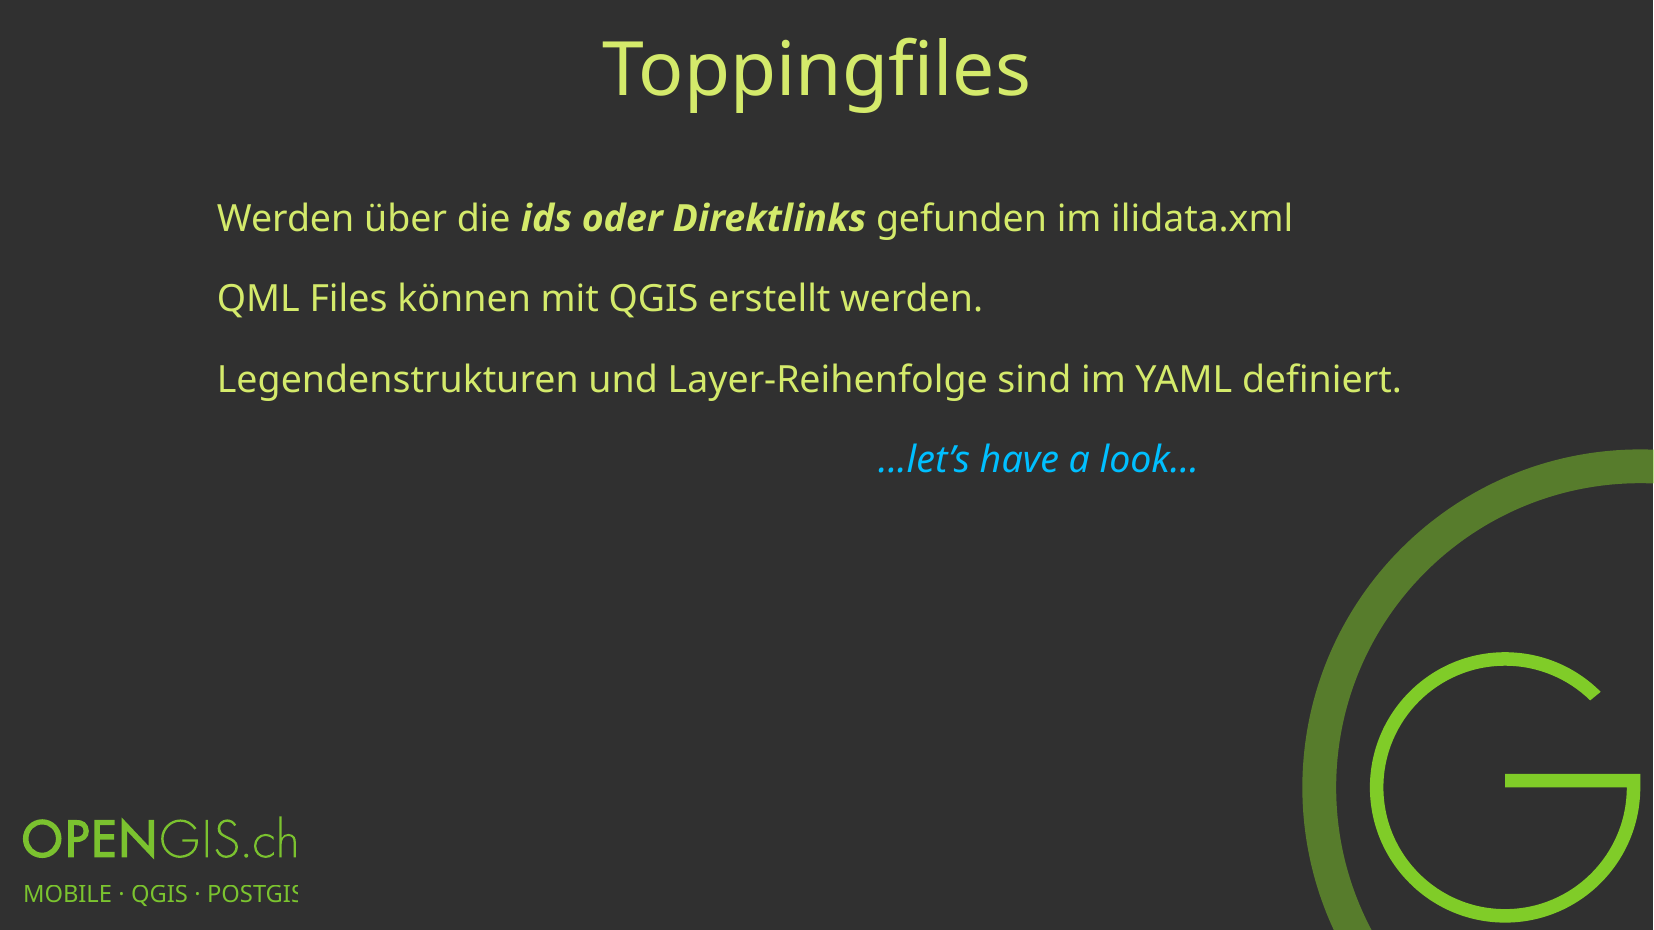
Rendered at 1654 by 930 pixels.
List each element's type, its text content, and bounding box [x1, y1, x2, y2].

text_box Werden über die ids oder Direktlinks gefunden im ilidata.xml QML Files können mit QGIS erstellt werden. Legendenstrukturen und Layer-Reihenfolge sind im YAML definiert. ...let’s have a look… [0, 180, 1471, 826]
title Toppingfiles [0, 0, 1653, 135]
